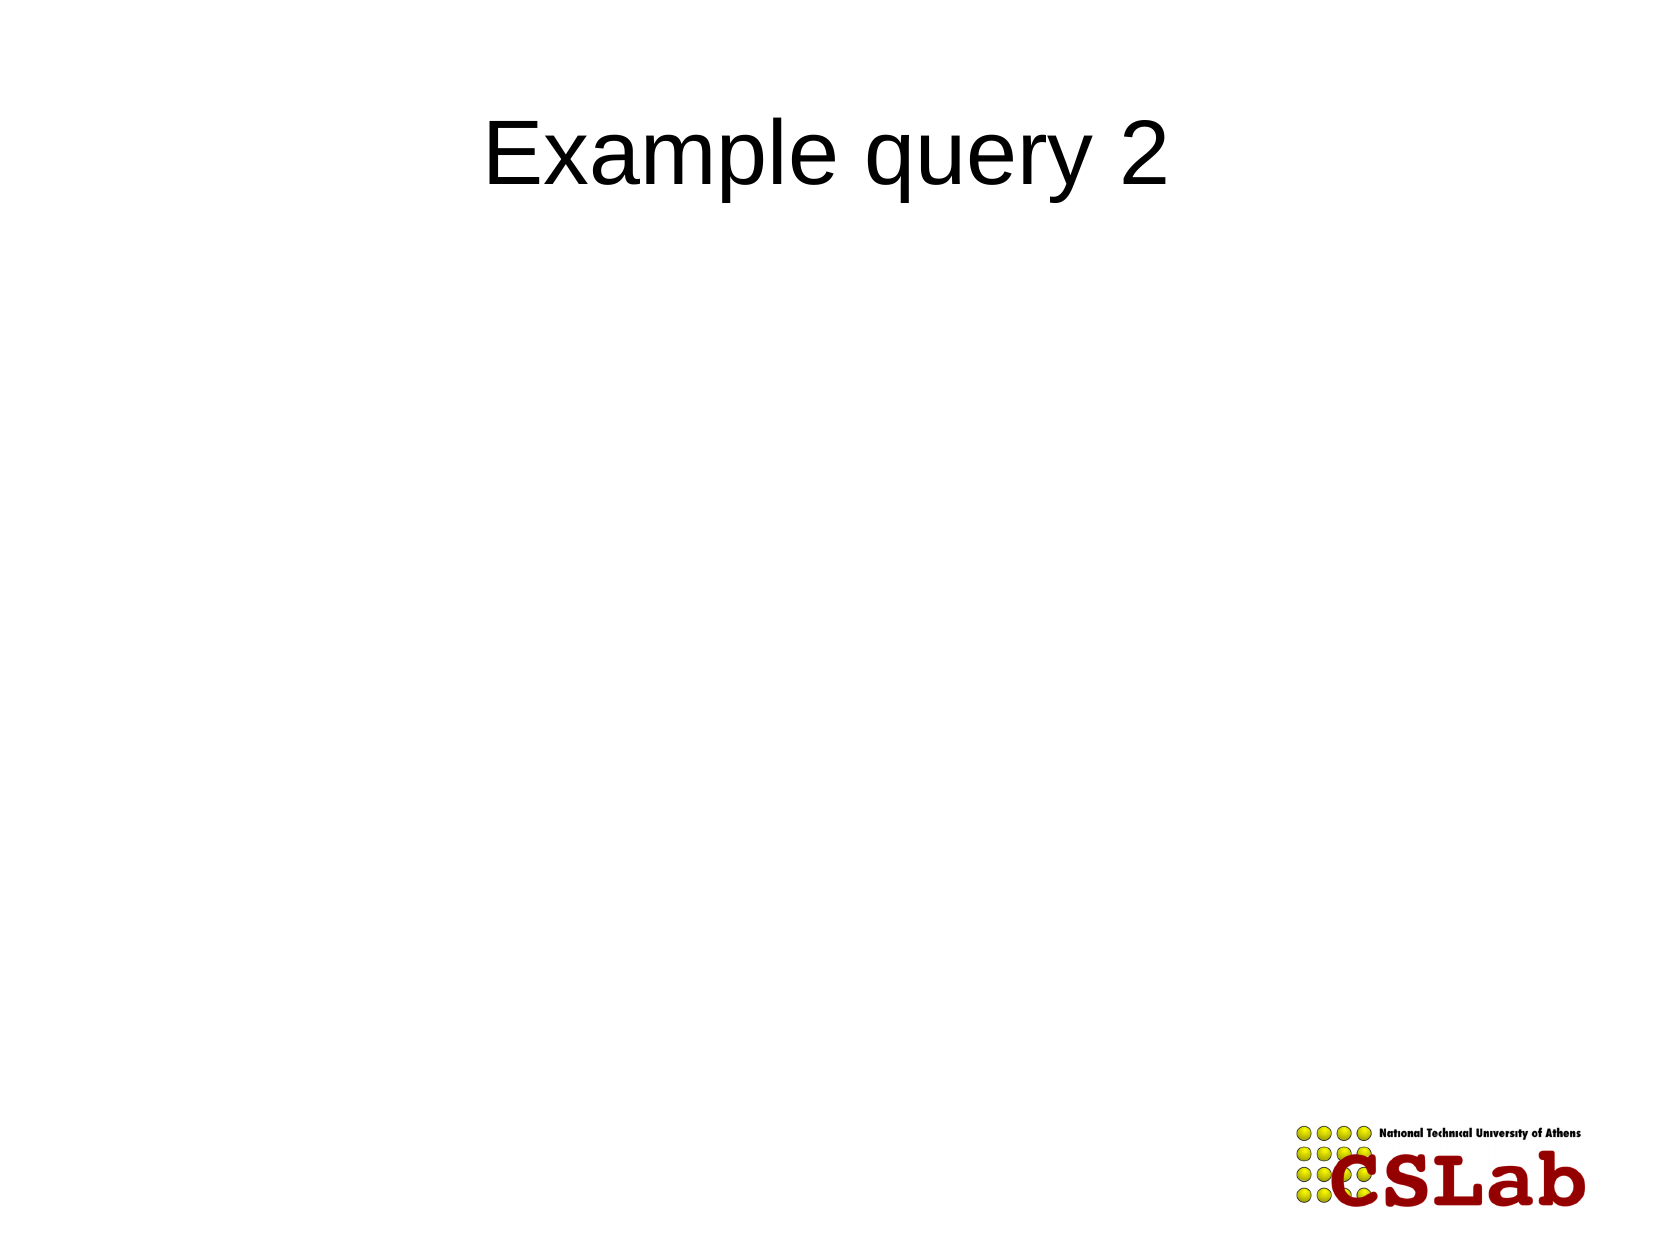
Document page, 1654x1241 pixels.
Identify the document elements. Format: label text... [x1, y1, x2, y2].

title Example query 2 [82, 49, 1571, 257]
picture [1290, 1123, 1591, 1216]
